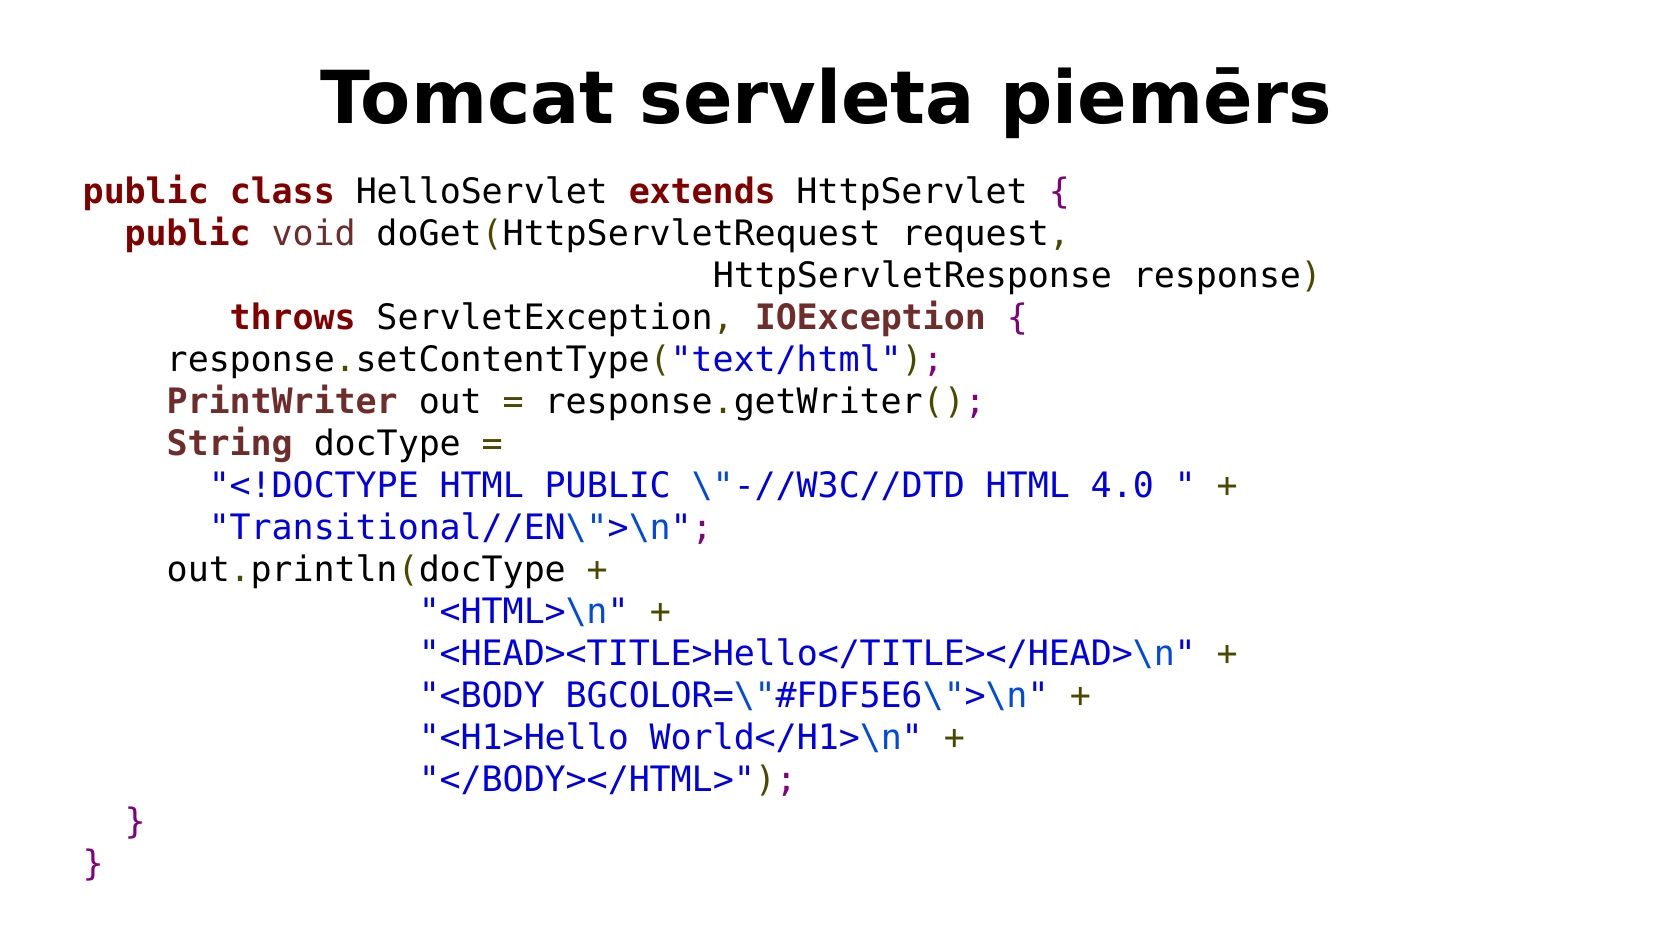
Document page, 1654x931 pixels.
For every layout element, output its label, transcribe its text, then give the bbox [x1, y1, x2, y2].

title Tomcat servleta piemērs [82, 37, 1571, 147]
list public class HelloServlet extends HttpServlet { public void doGet(HttpServletRequest request, HttpServletResponse response) throws ServletException, IOException { response.setContentType("text/html"); PrintWriter out = response.getWriter(); String docType = "<!DOCTYPE HTML PUBLIC \"-//W3C//DTD HTML 4.0 " + "Transitional//EN\">\n"; out.println(docType + "<HTML>\n" + "<HEAD><TITLE>Hello</TITLE></HEAD>\n" + "<BODY BGCOLOR=\"#FDF5E6\">\n" + "<H1>Hello World</H1>\n" + "</BODY></HTML>"); } } [82, 168, 1538, 889]
